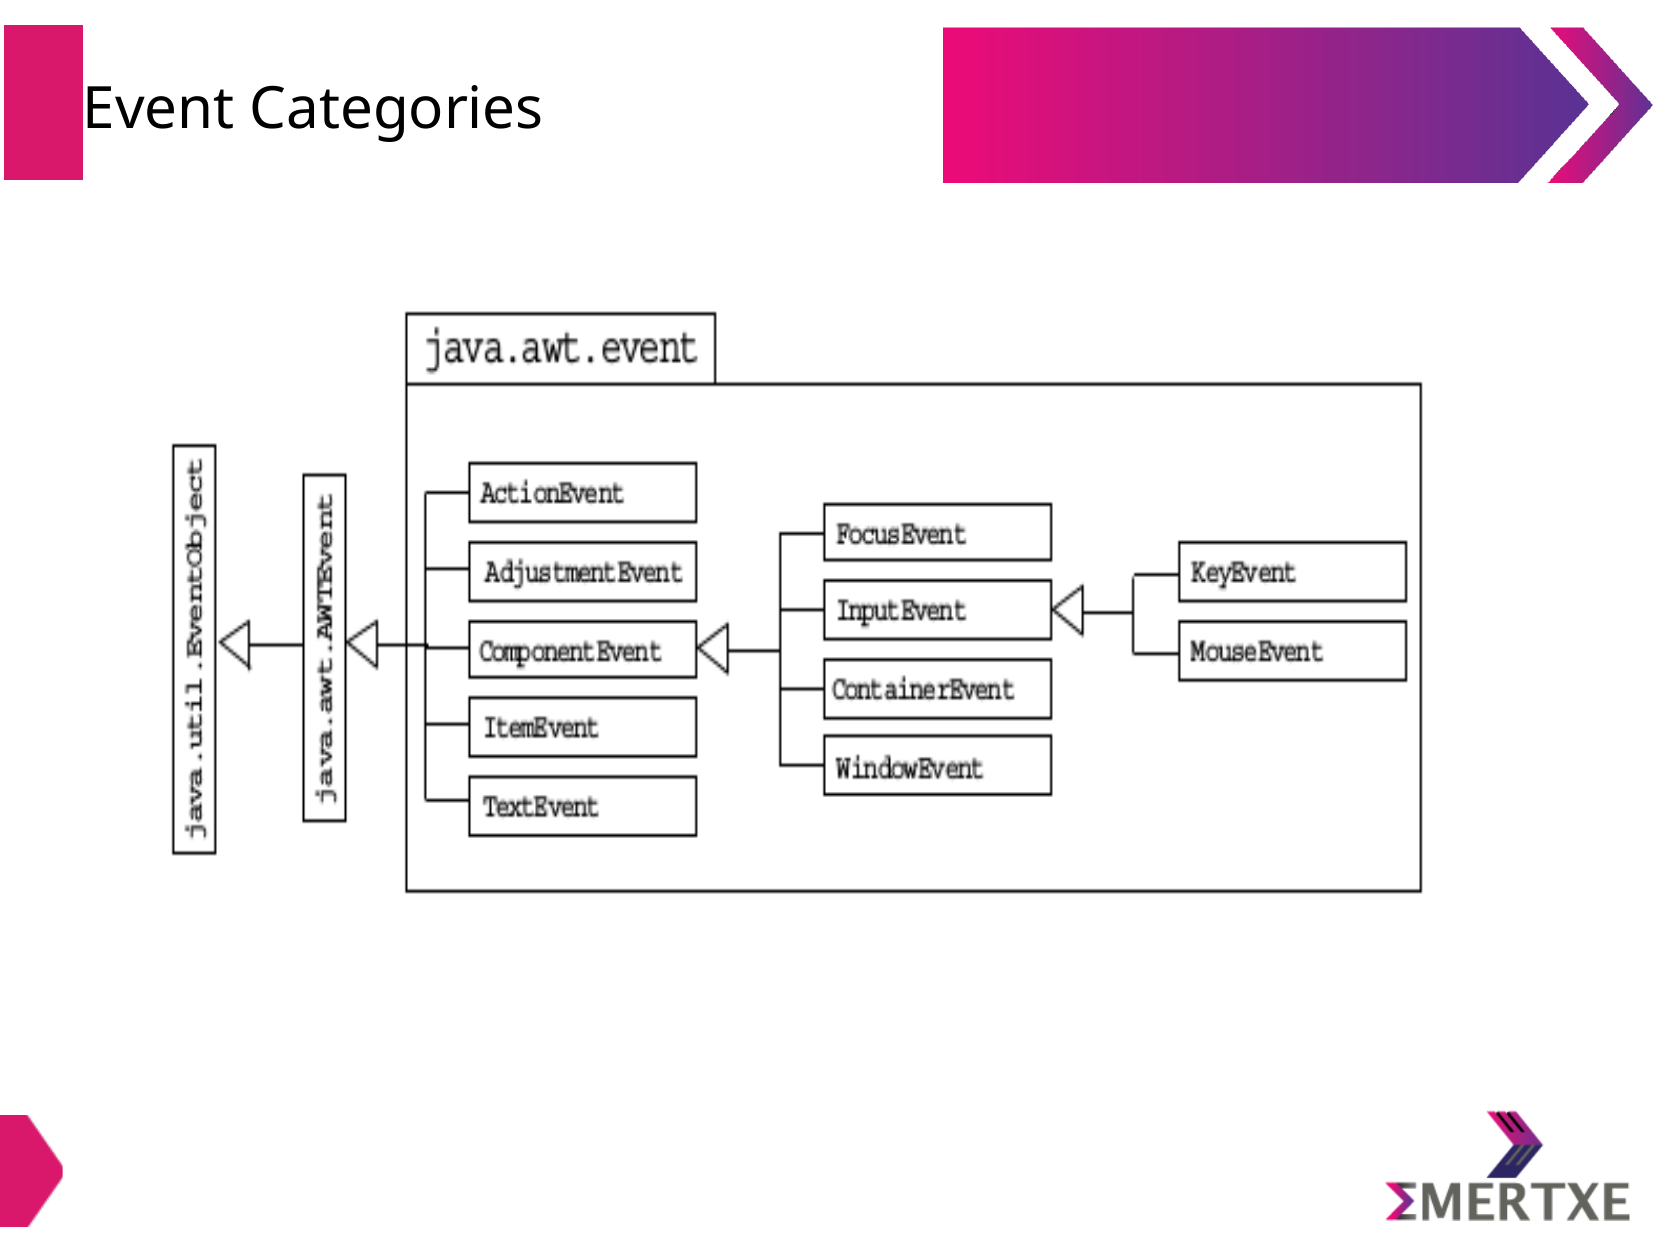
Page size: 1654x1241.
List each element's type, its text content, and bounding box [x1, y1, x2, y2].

picture [1385, 1107, 1631, 1221]
title Event Categories [82, 2, 1571, 210]
picture [1571, 27, 1653, 183]
picture [135, 284, 1456, 1006]
